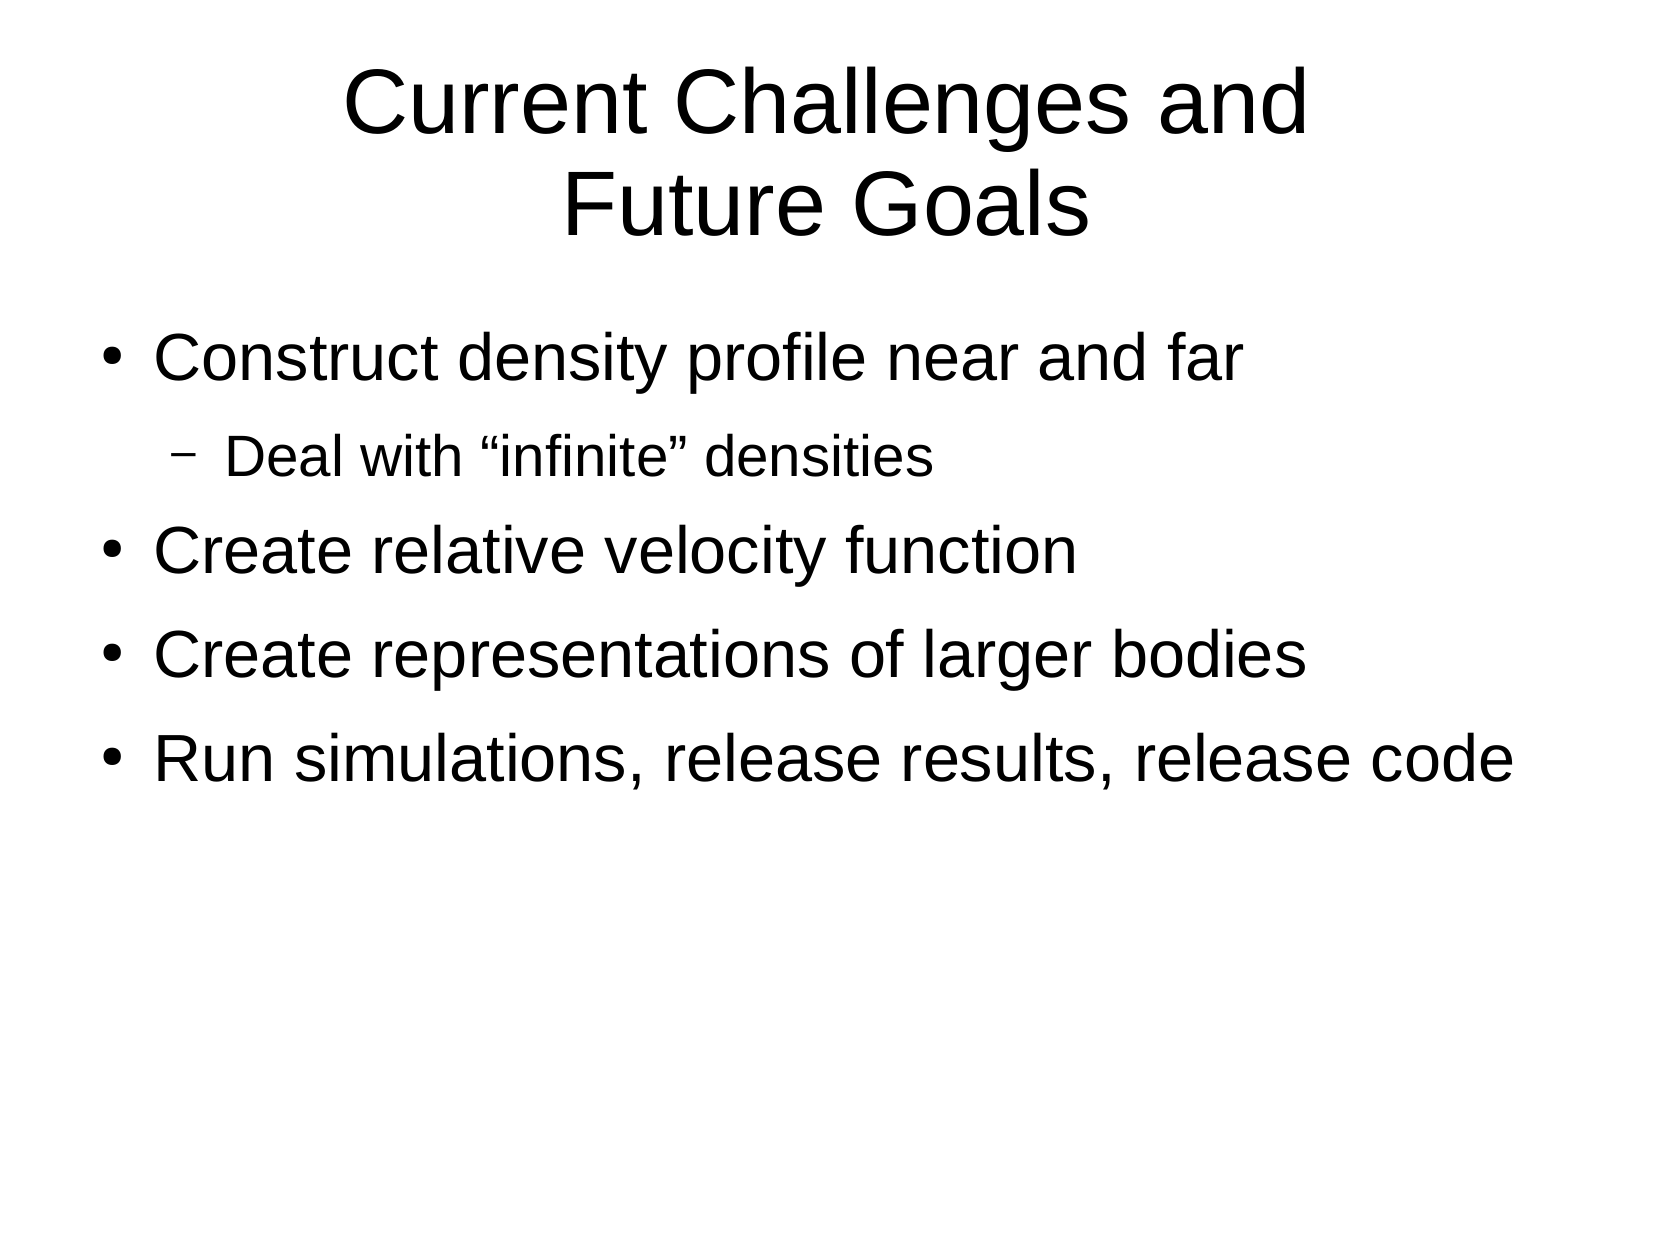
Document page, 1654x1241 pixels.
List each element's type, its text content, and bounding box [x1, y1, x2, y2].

title Current Challenges and Future Goals [82, 49, 1571, 257]
list Construct density profile near and far Deal with “infinite” densities Create relative velocity function Create representations of larger bodies Run simulations, release results, release code [82, 319, 1538, 1040]
